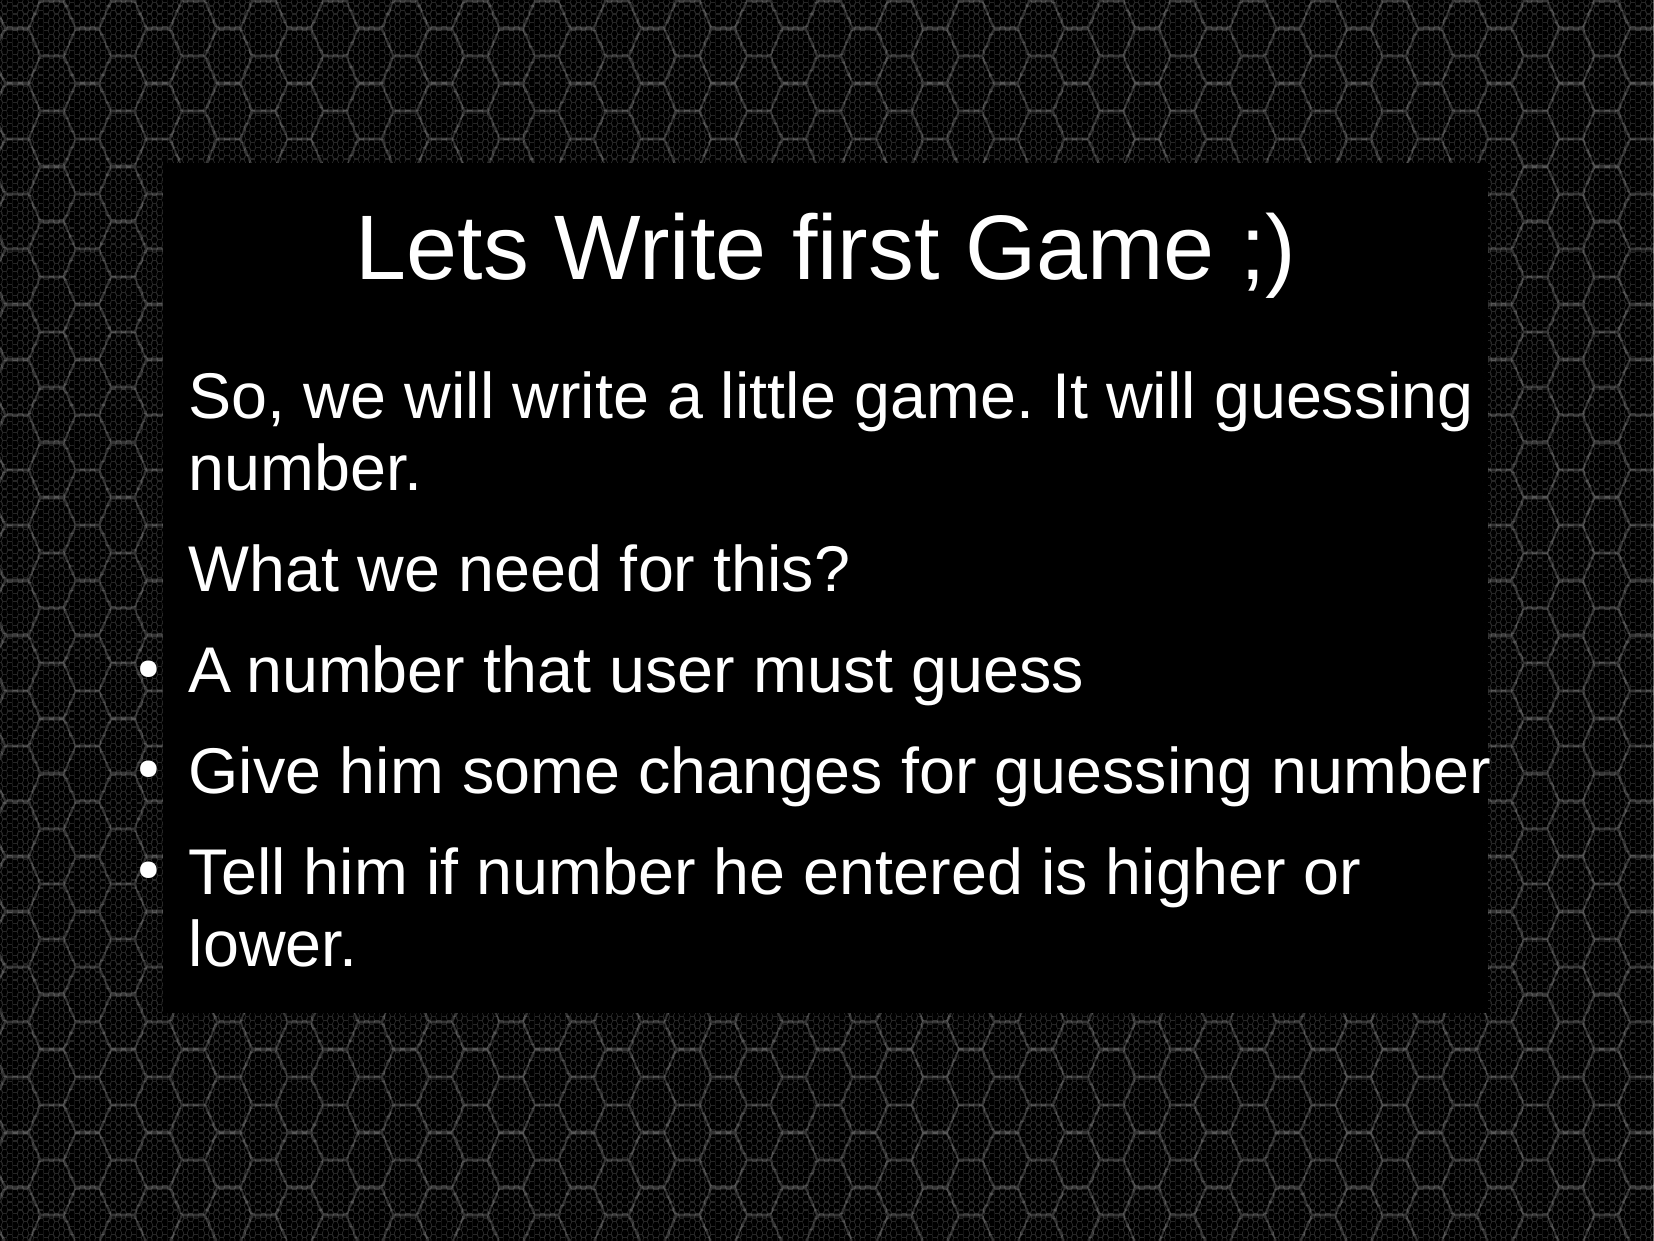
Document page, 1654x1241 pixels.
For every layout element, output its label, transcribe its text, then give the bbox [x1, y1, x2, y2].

picture [0, 0, 1654, 1241]
list So, we will write a little game. It will guessing number. What we need for this? A number that user must guess Give him some changes for guessing number Tell him if number he entered is higher or lower. [120, 360, 1501, 1010]
title Lets Write first Game ;) [82, 165, 1571, 331]
